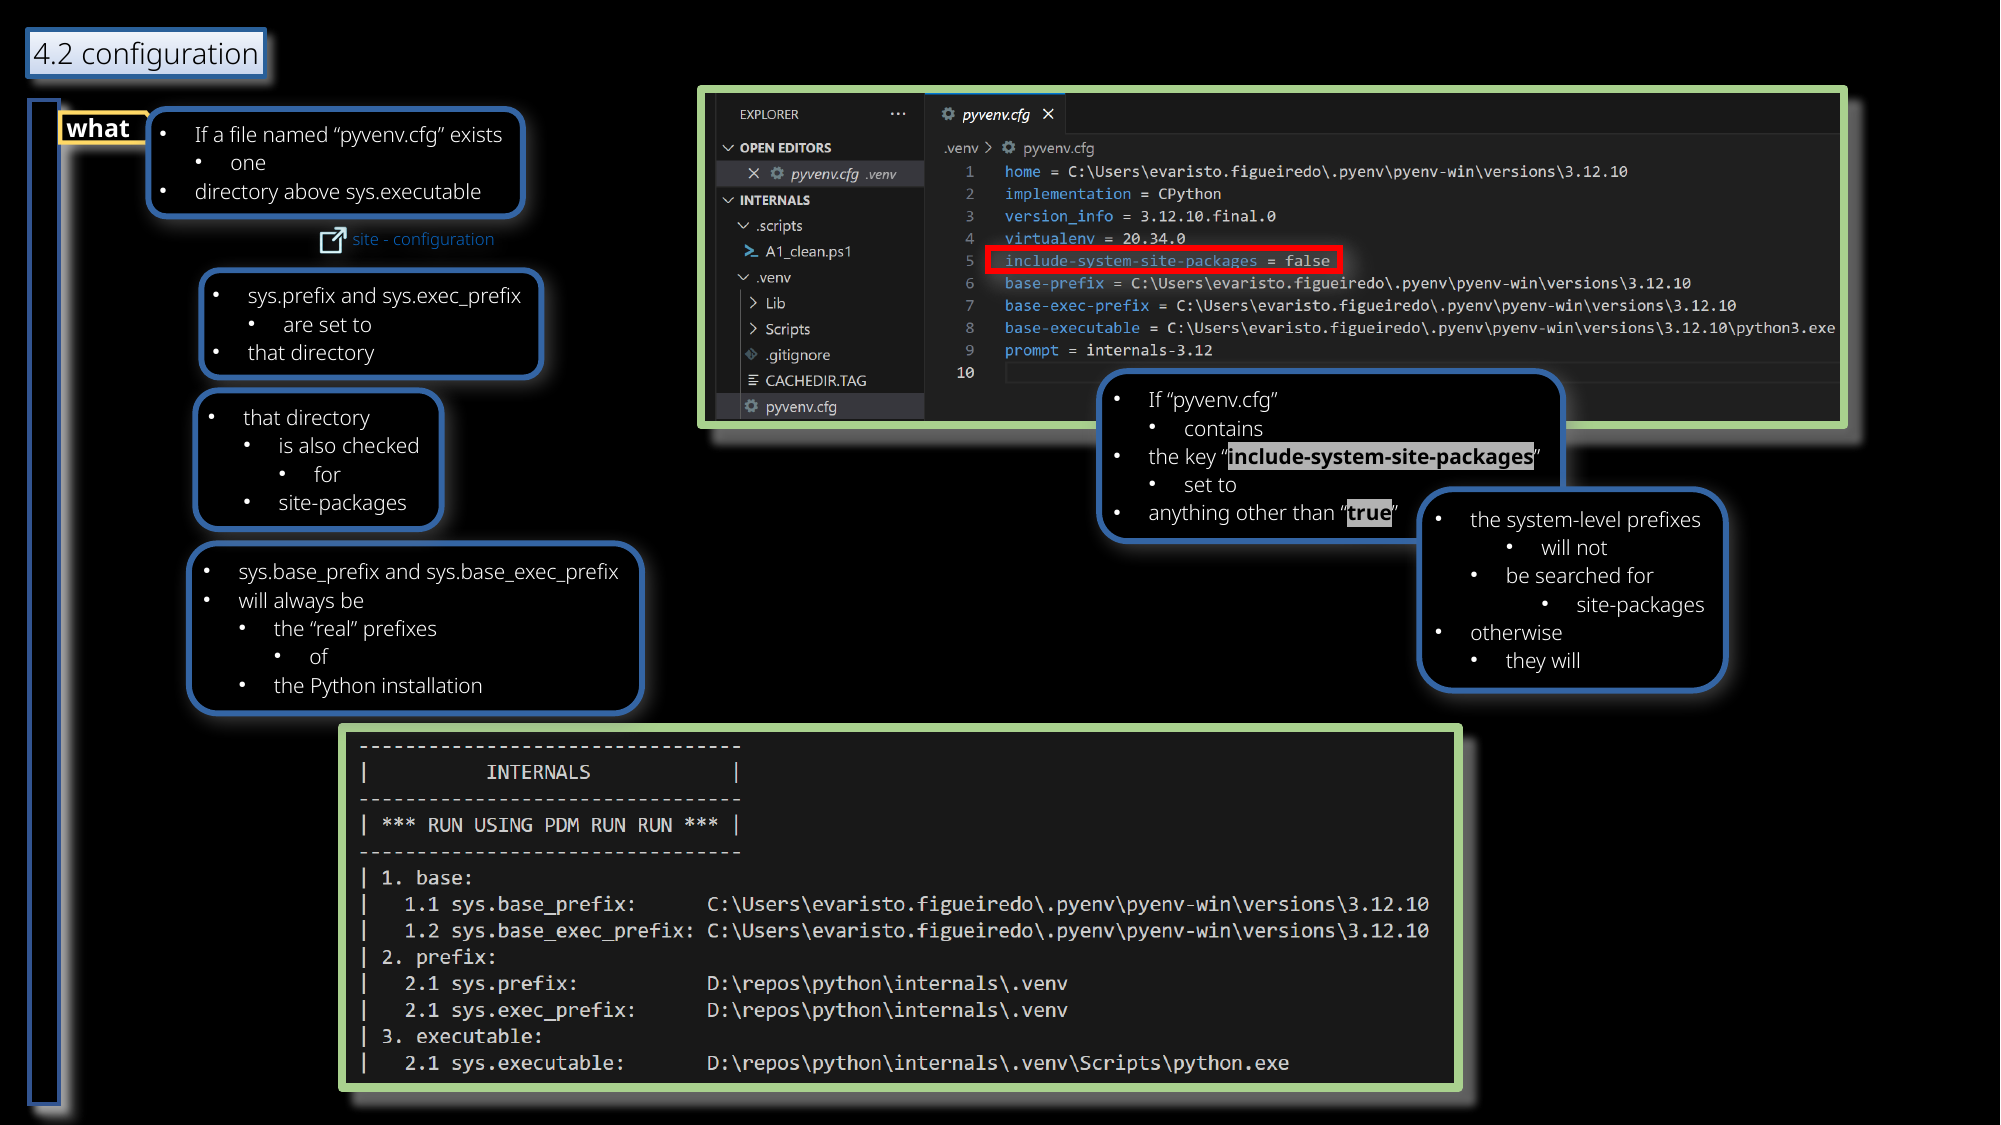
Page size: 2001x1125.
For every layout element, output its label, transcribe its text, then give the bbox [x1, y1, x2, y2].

picture [316, 223, 350, 258]
text_box that directory is also checked for site-packages [195, 390, 442, 530]
text_box sys.prefix and sys.exec_prefix are set to that directory [201, 270, 542, 378]
text_box If “pyvenv.cfg” contains the key “include-system-site-packages” set to anything other than “true” [1099, 371, 1564, 542]
text_box what [60, 112, 150, 143]
title 3. profile [0, 0, 120, 1125]
text_box If a file named “pyvenv.cfg” exists one directory above sys.executable [148, 109, 523, 217]
text_box site - configuration [357, 221, 511, 260]
title 4.2 configuration [29, 29, 264, 77]
picture [705, 93, 1841, 421]
text_box [29, 100, 60, 1105]
text_box sys.base_prefix and sys.base_exec_prefix will always be the “real” prefixes of the Python installation [188, 543, 643, 714]
picture [345, 731, 1455, 1084]
text_box the system-level prefixes will not be searched for site-packages otherwise they will [1419, 489, 1726, 691]
